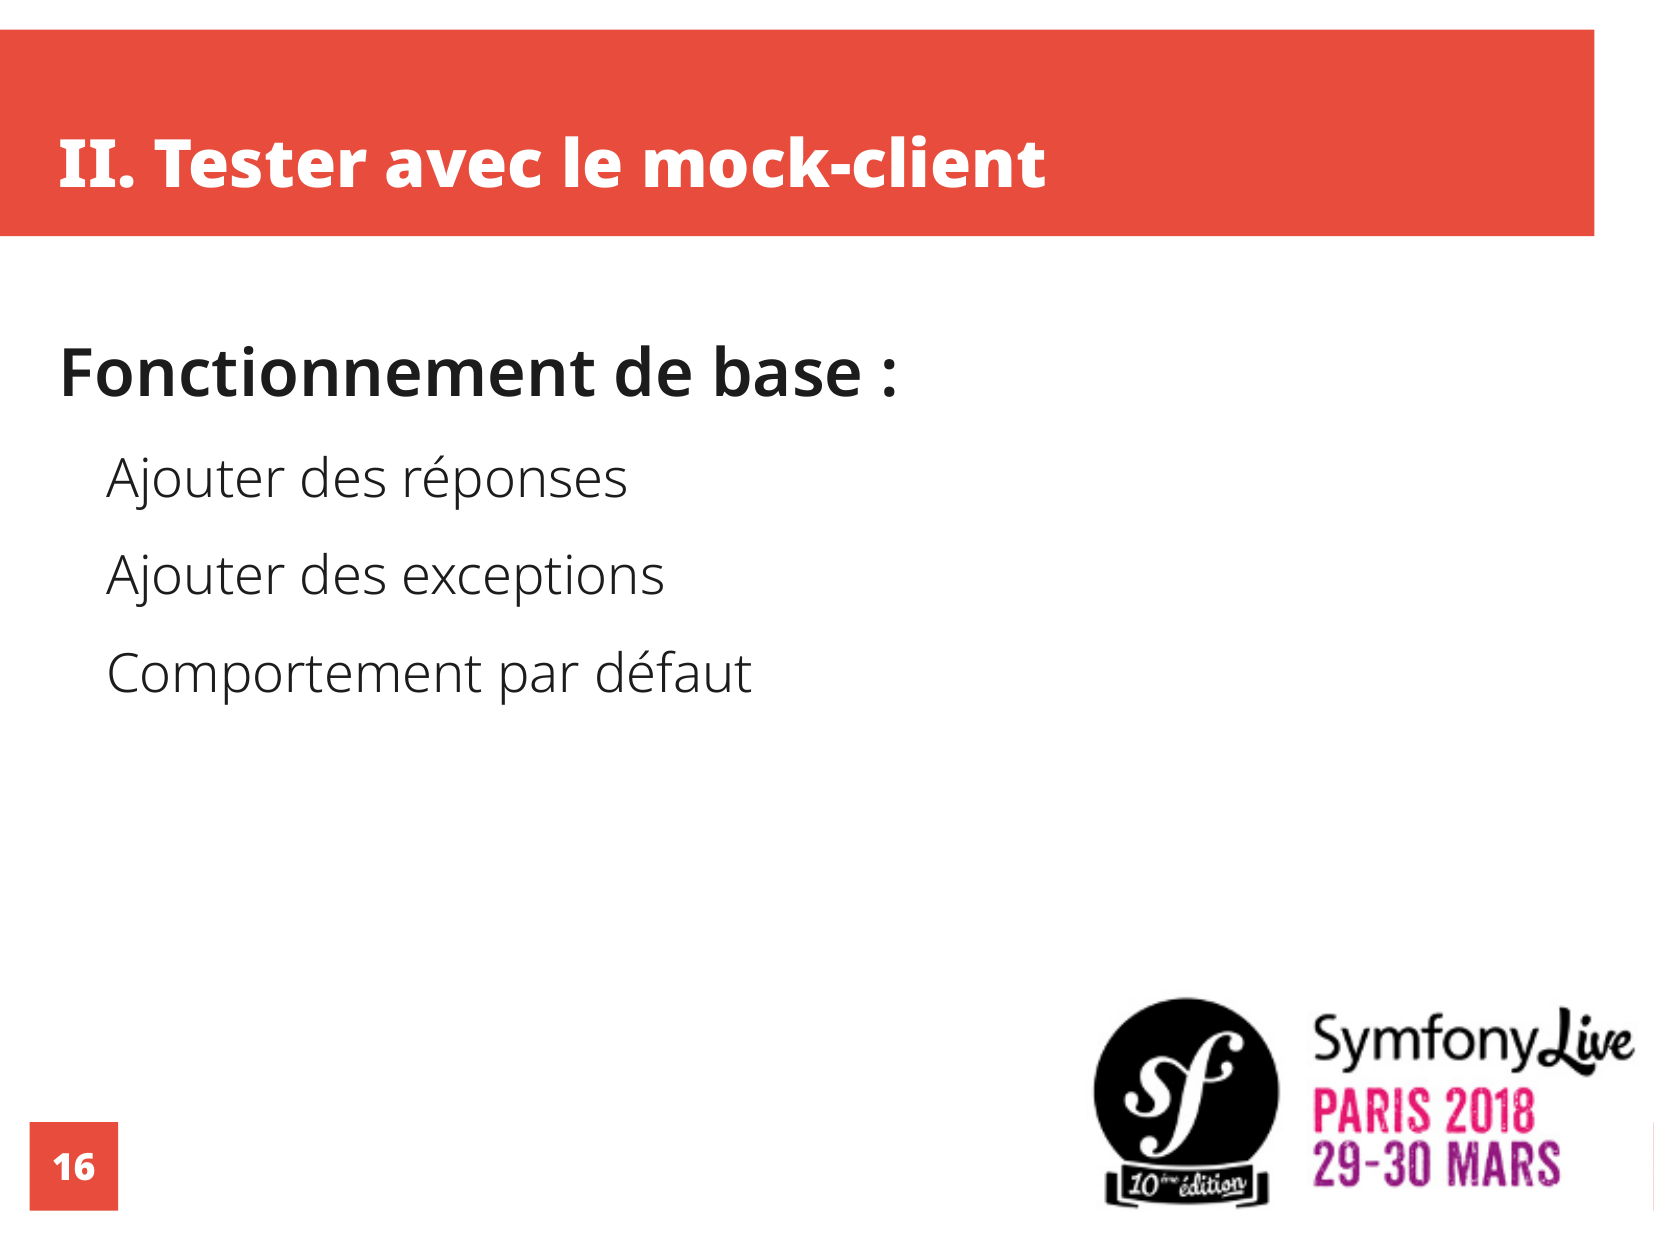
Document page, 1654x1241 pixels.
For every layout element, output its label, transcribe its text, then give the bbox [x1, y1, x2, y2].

list Fonctionnement de base : Ajouter des réponses Ajouter des exceptions Comportement par défaut [59, 324, 1565, 1093]
title II. Tester avec le mock-client [59, 59, 1595, 207]
picture [1053, 979, 1654, 1241]
